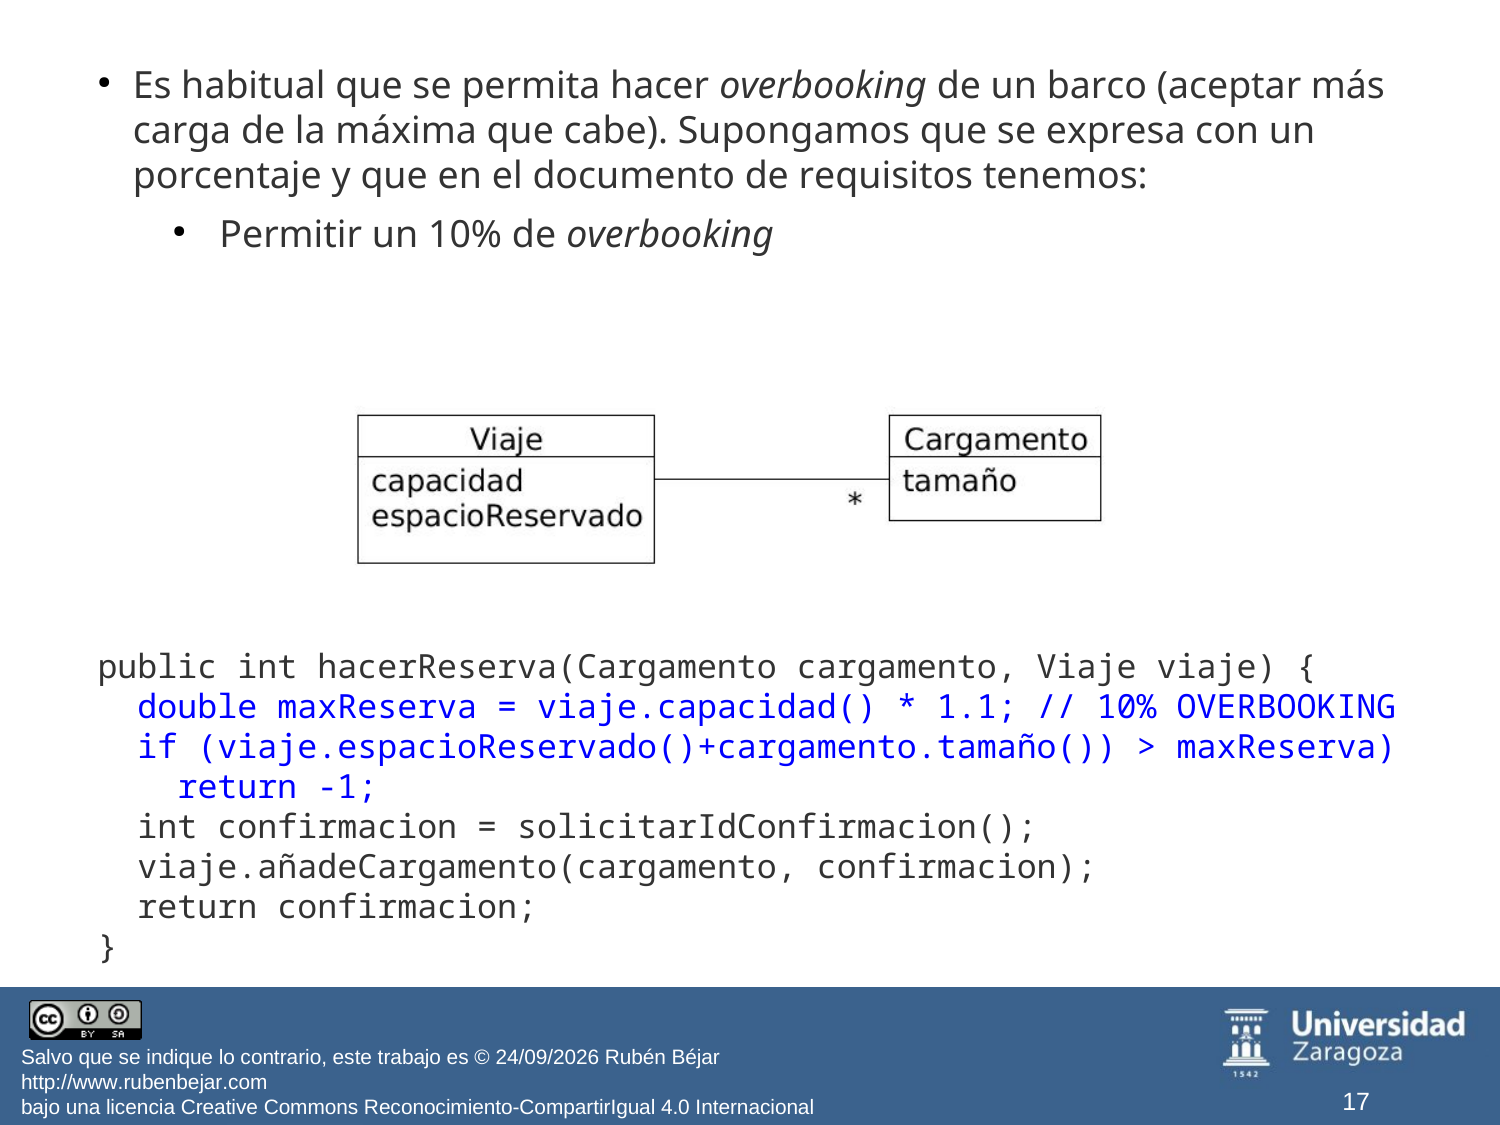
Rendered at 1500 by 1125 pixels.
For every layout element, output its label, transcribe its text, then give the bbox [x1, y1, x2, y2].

picture [0, 987, 1500, 1125]
list public int hacerReserva(Cargamento cargamento, Viaje viaje) { double maxReserva = viaje.capacidad() * 1.1; // 10% OVERBOOKING if (viaje.espacioReservado()+cargamento.tamaño()) > maxReserva) return -1; int confirmacion = solicitarIdConfirmacion(); viaje.añadeCargamento(cargamento, confirmacion); return confirmacion; } [82, 637, 1418, 1004]
list Es habitual que se permita hacer overbooking de un barco (aceptar más carga de la máxima que cabe). Supongamos que se expresa con un porcentaje y que en el documento de requisitos tenemos: Permitir un 10% de overbooking [82, 53, 1418, 367]
picture [325, 366, 1134, 599]
